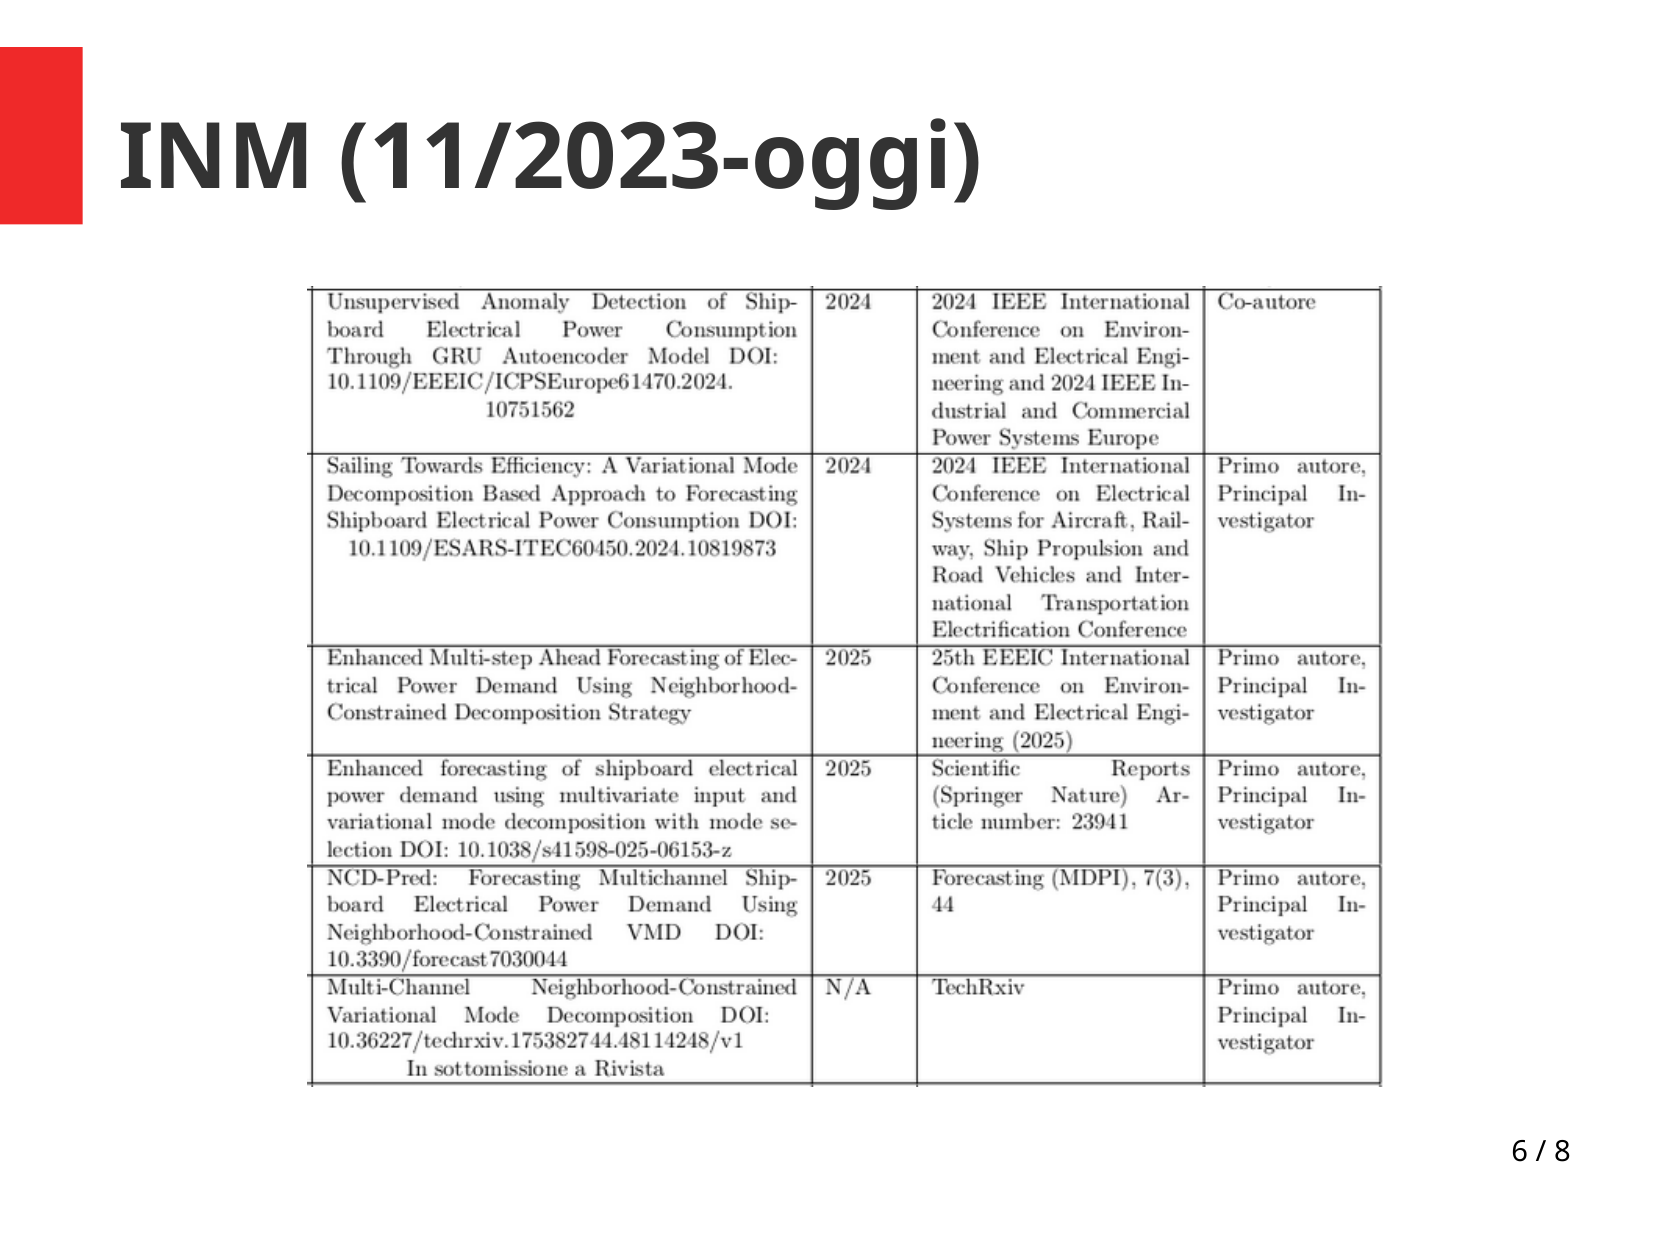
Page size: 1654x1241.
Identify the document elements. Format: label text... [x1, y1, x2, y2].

picture [307, 286, 1384, 1087]
title INM (11/2023-oggi) [118, 49, 1571, 257]
